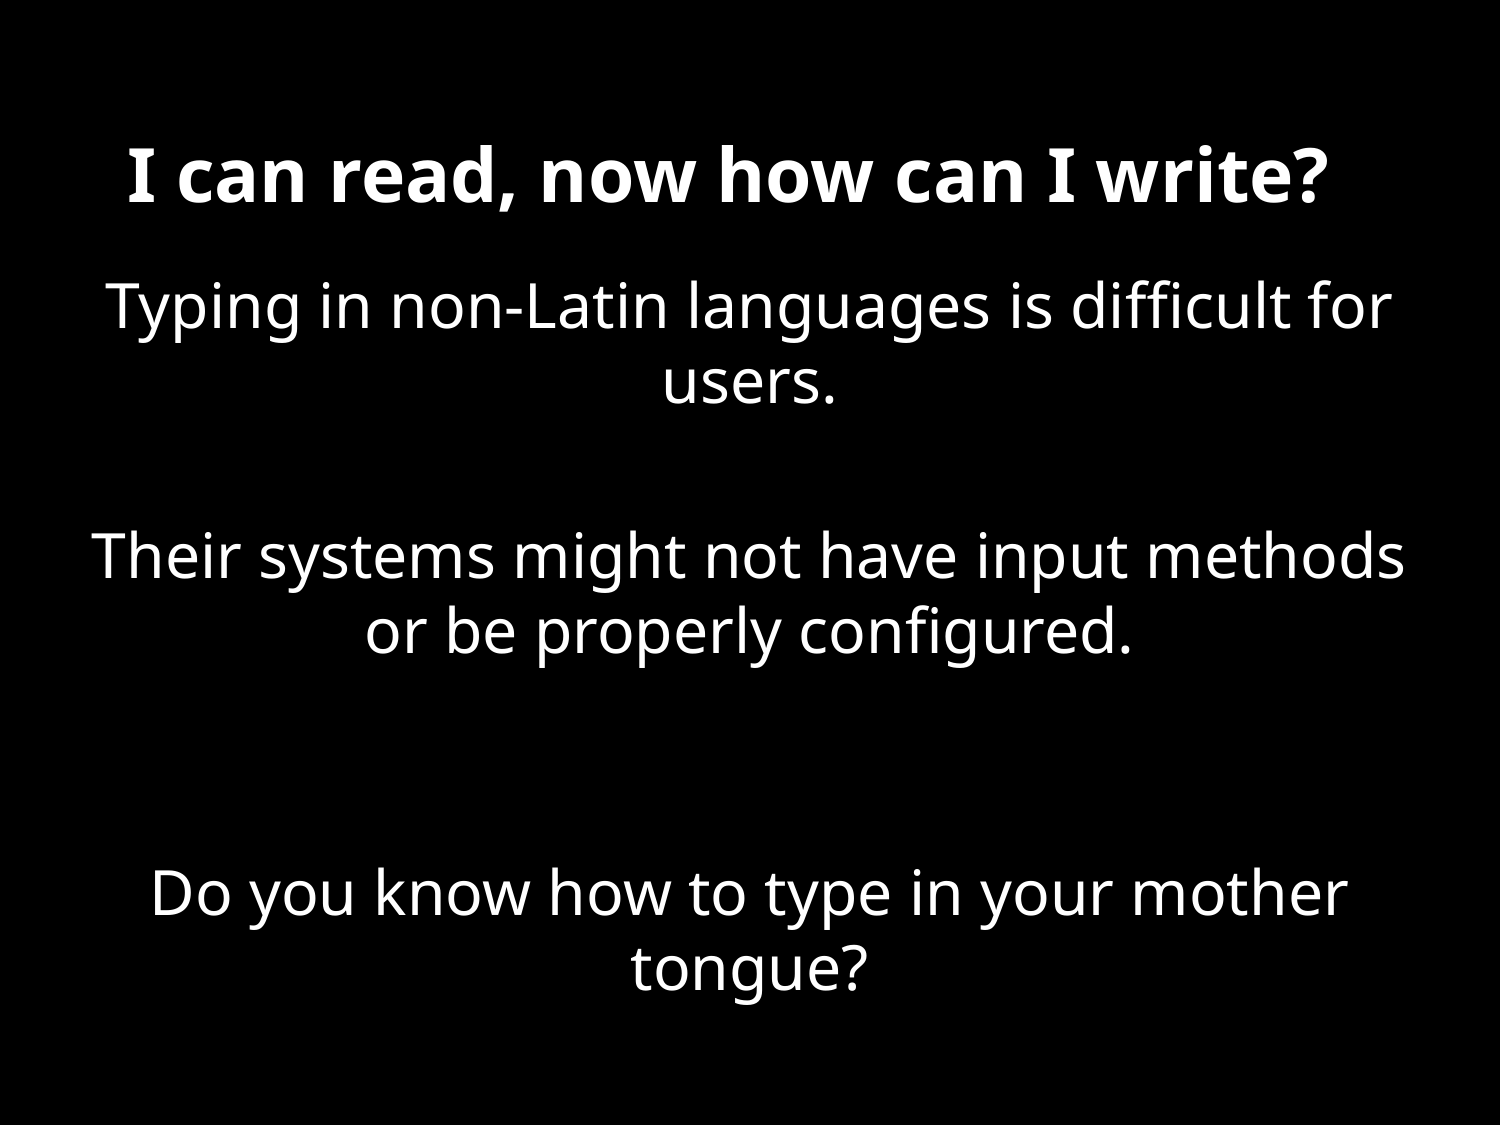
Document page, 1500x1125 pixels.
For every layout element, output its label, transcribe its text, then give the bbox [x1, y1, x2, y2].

title I can read, now how can I write? [75, 45, 1425, 233]
list Typing in non-Latin languages is difficult for users. Their systems might not have input methods or be properly configured. Do you know how to type in your mother tongue? [75, 250, 1425, 1023]
